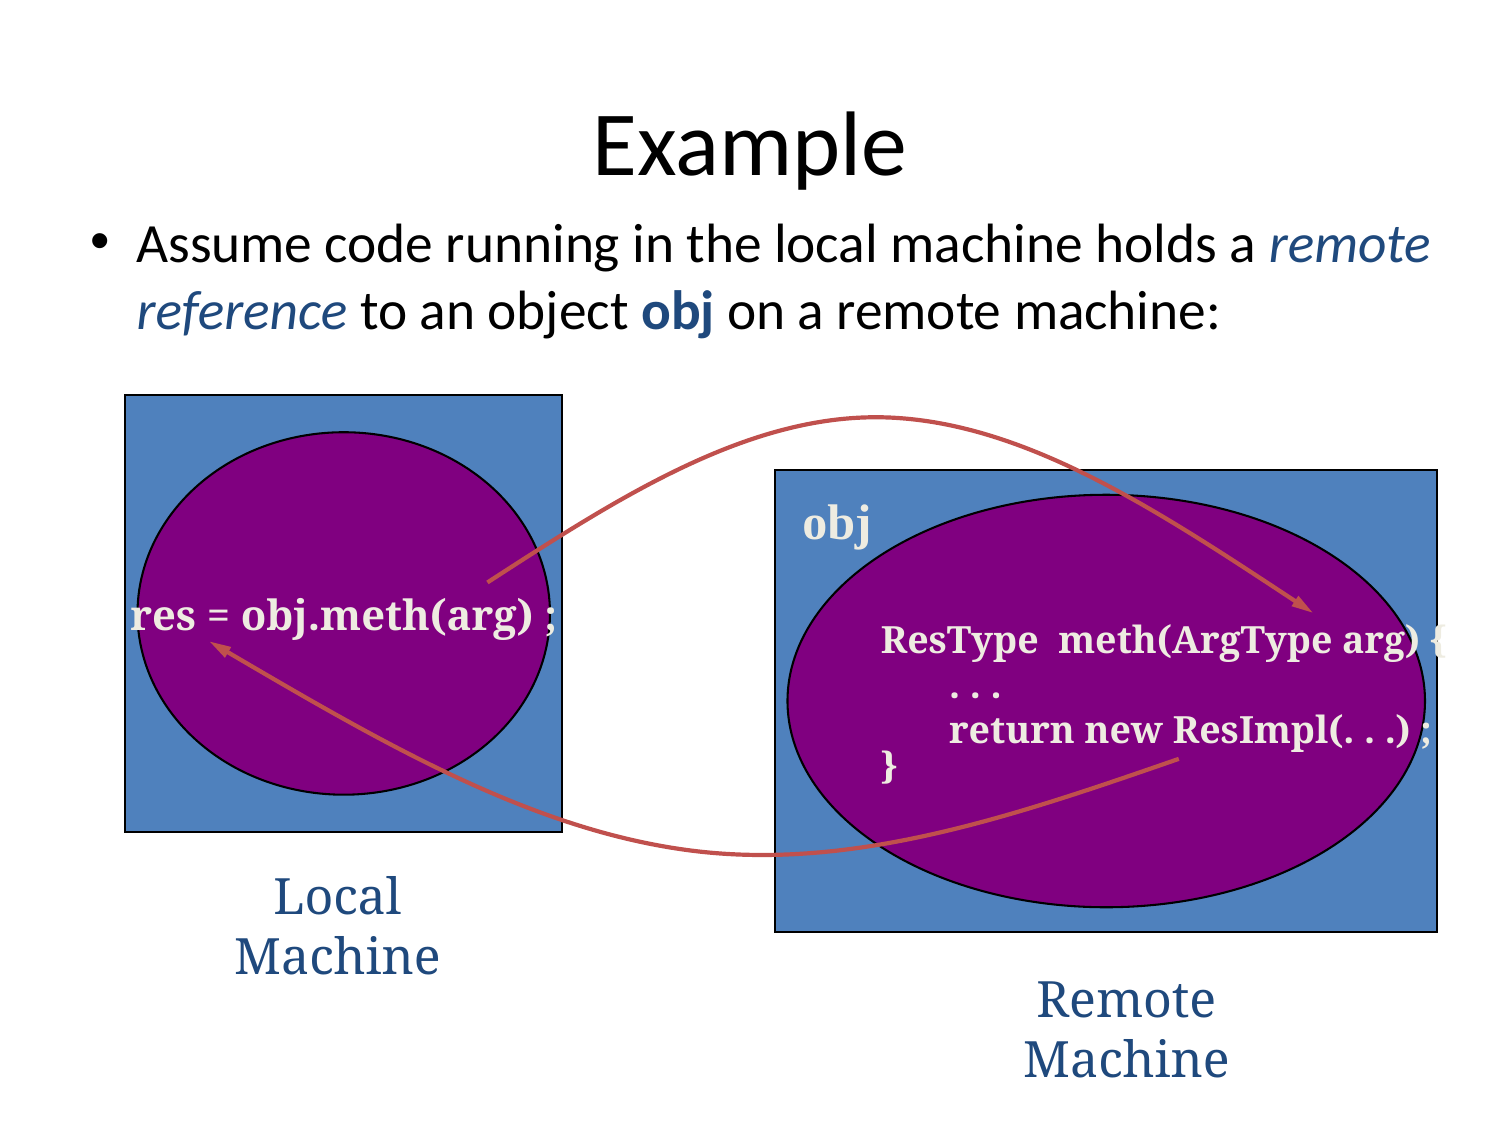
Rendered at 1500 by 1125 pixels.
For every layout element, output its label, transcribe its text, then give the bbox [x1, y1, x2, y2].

title Example [75, 45, 1425, 200]
text_box res = obj.meth(arg) ; [137, 432, 550, 795]
text_box ResType meth(ArgType arg) { . . . return new ResImpl(. . .) ; } [787, 494, 1426, 908]
text_box [124, 394, 563, 833]
text_box [774, 469, 1438, 933]
text_box Remote Machine [915, 959, 1338, 1095]
text_box obj [787, 482, 887, 558]
text_box [774, 469, 1117, 852]
list Assume code running in the local machine holds a remote reference to an object obj on a remote machine: [75, 200, 1450, 350]
text_box [449, 538, 563, 817]
text_box Local Machine [149, 857, 525, 993]
